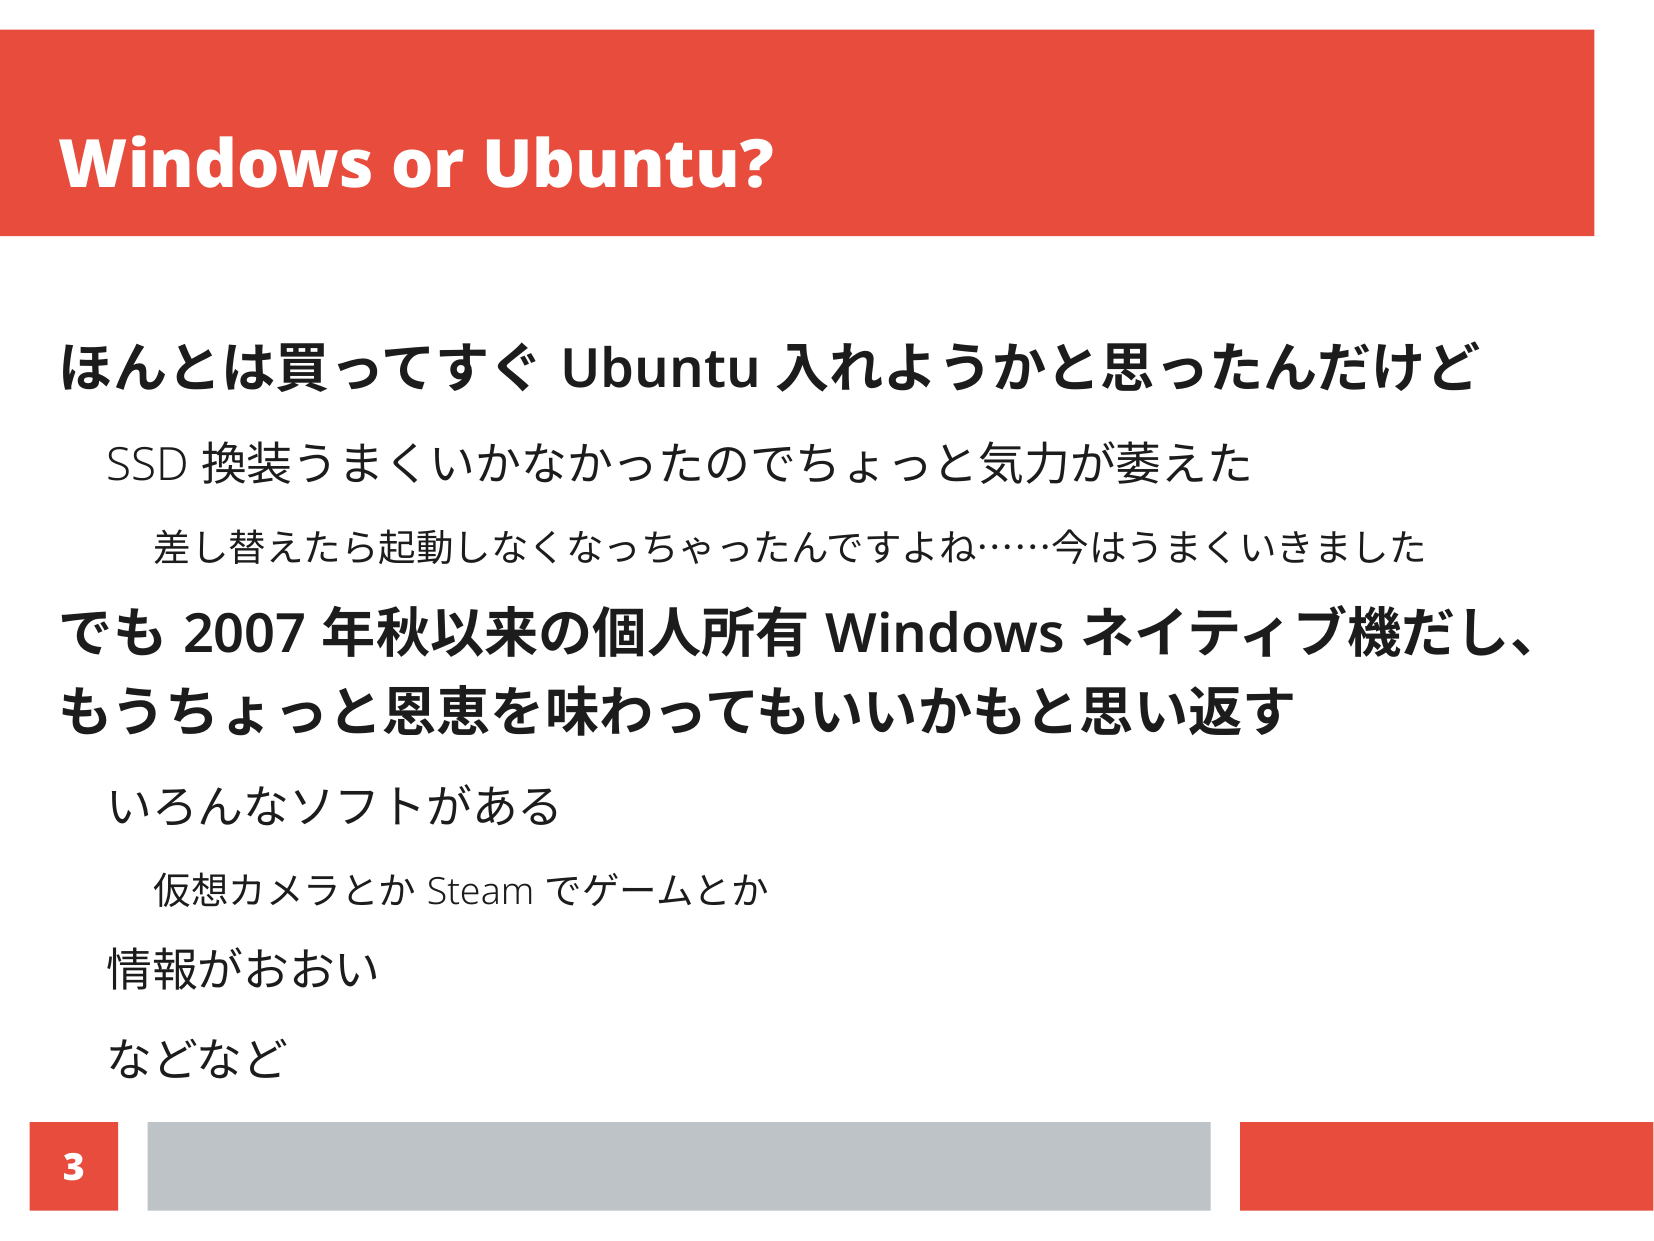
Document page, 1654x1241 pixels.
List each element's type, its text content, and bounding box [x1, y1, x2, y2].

title Windows or Ubuntu? [59, 59, 1595, 207]
list ほんとは買ってすぐUbuntu入れようかと思ったんだけど SSD換装うまくいかなかったのでちょっと気力が萎えた 差し替えたら起動しなくなっちゃったんですよね……今はうまくいきました でも2007年秋以来の個人所有Windowsネイティブ機だし、もうちょっと恩恵を味わってもいいかもと思い返す いろんなソフトがある 仮想カメラとかSteamでゲームとか 情報がおおい などなど [59, 324, 1565, 1093]
